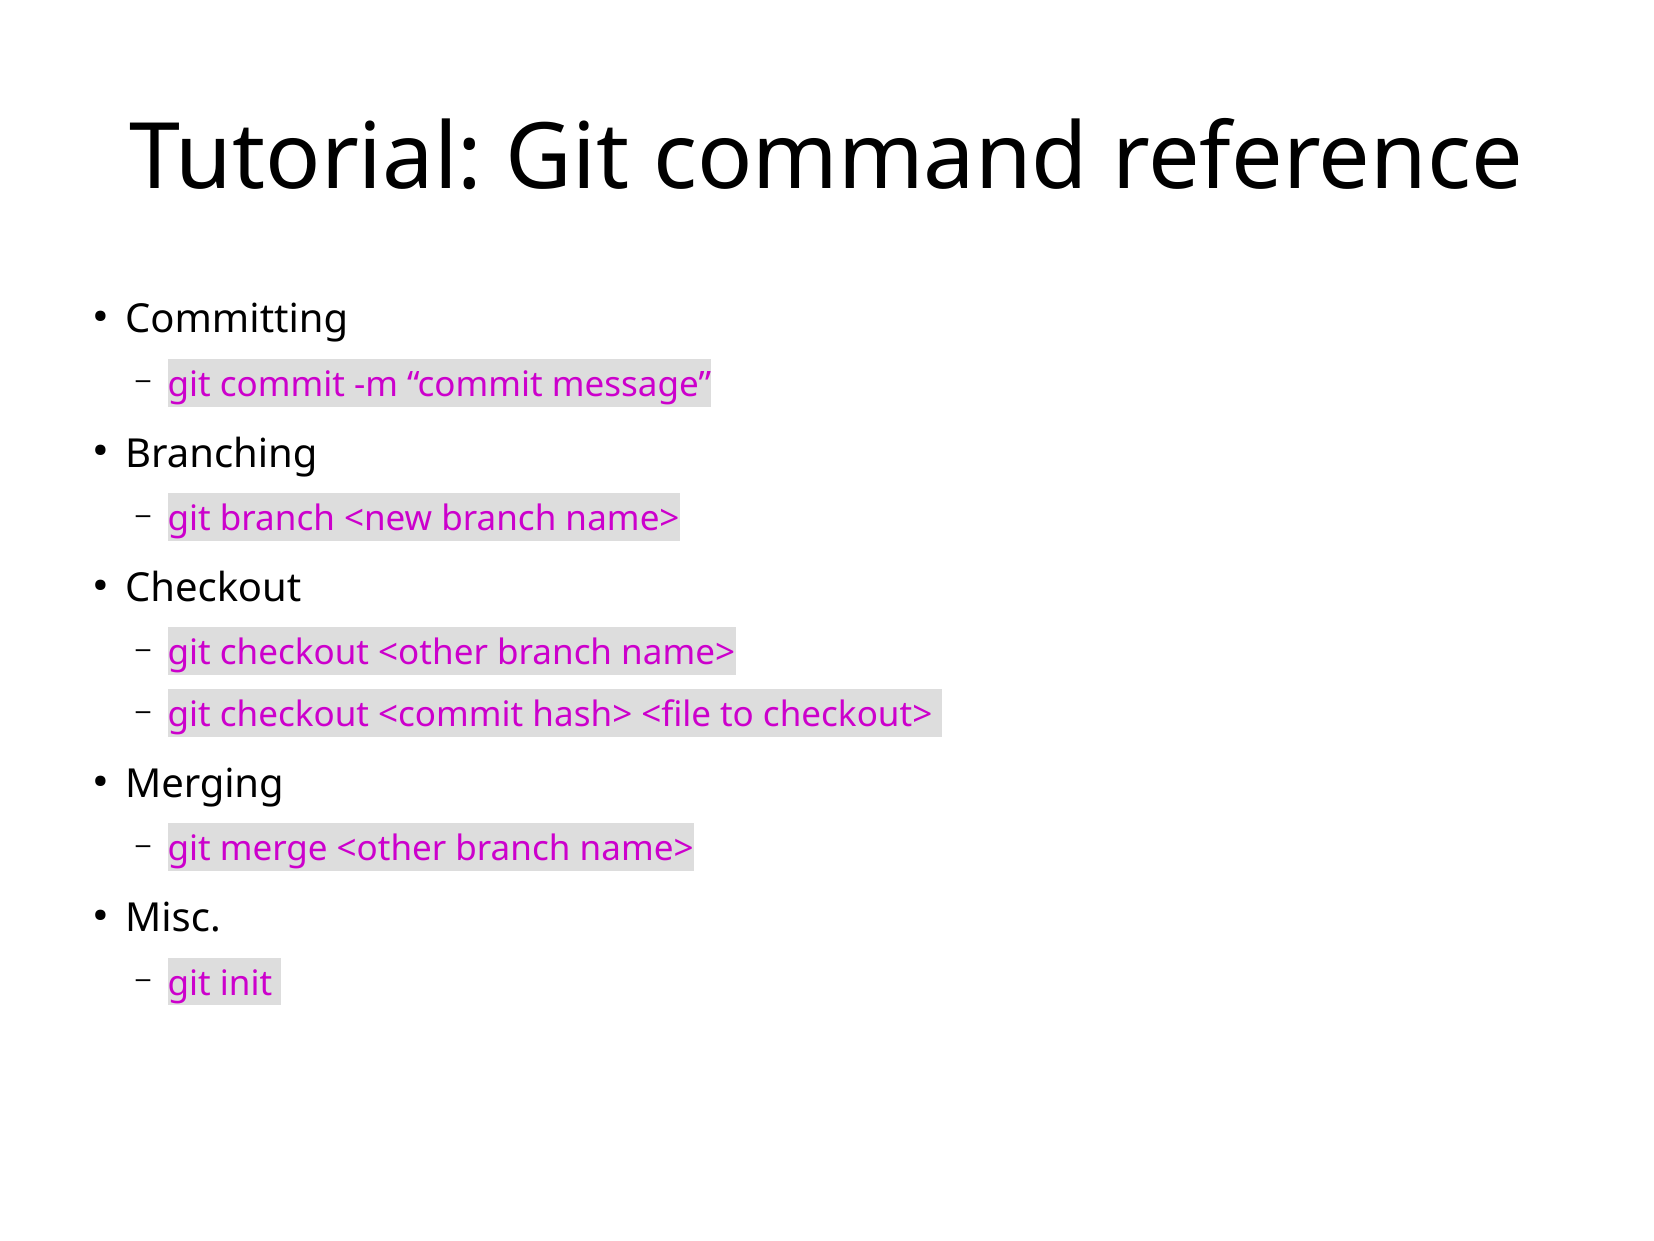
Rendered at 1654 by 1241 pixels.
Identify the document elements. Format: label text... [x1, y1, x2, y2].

title Tutorial: Git command reference [82, 27, 1571, 279]
list Committing git commit -m “commit message” Branching git branch <new branch name> Checkout git checkout <other branch name> git checkout <commit hash> <file to checkout> Merging git merge <other branch name> Misc. git init [82, 290, 1571, 1010]
